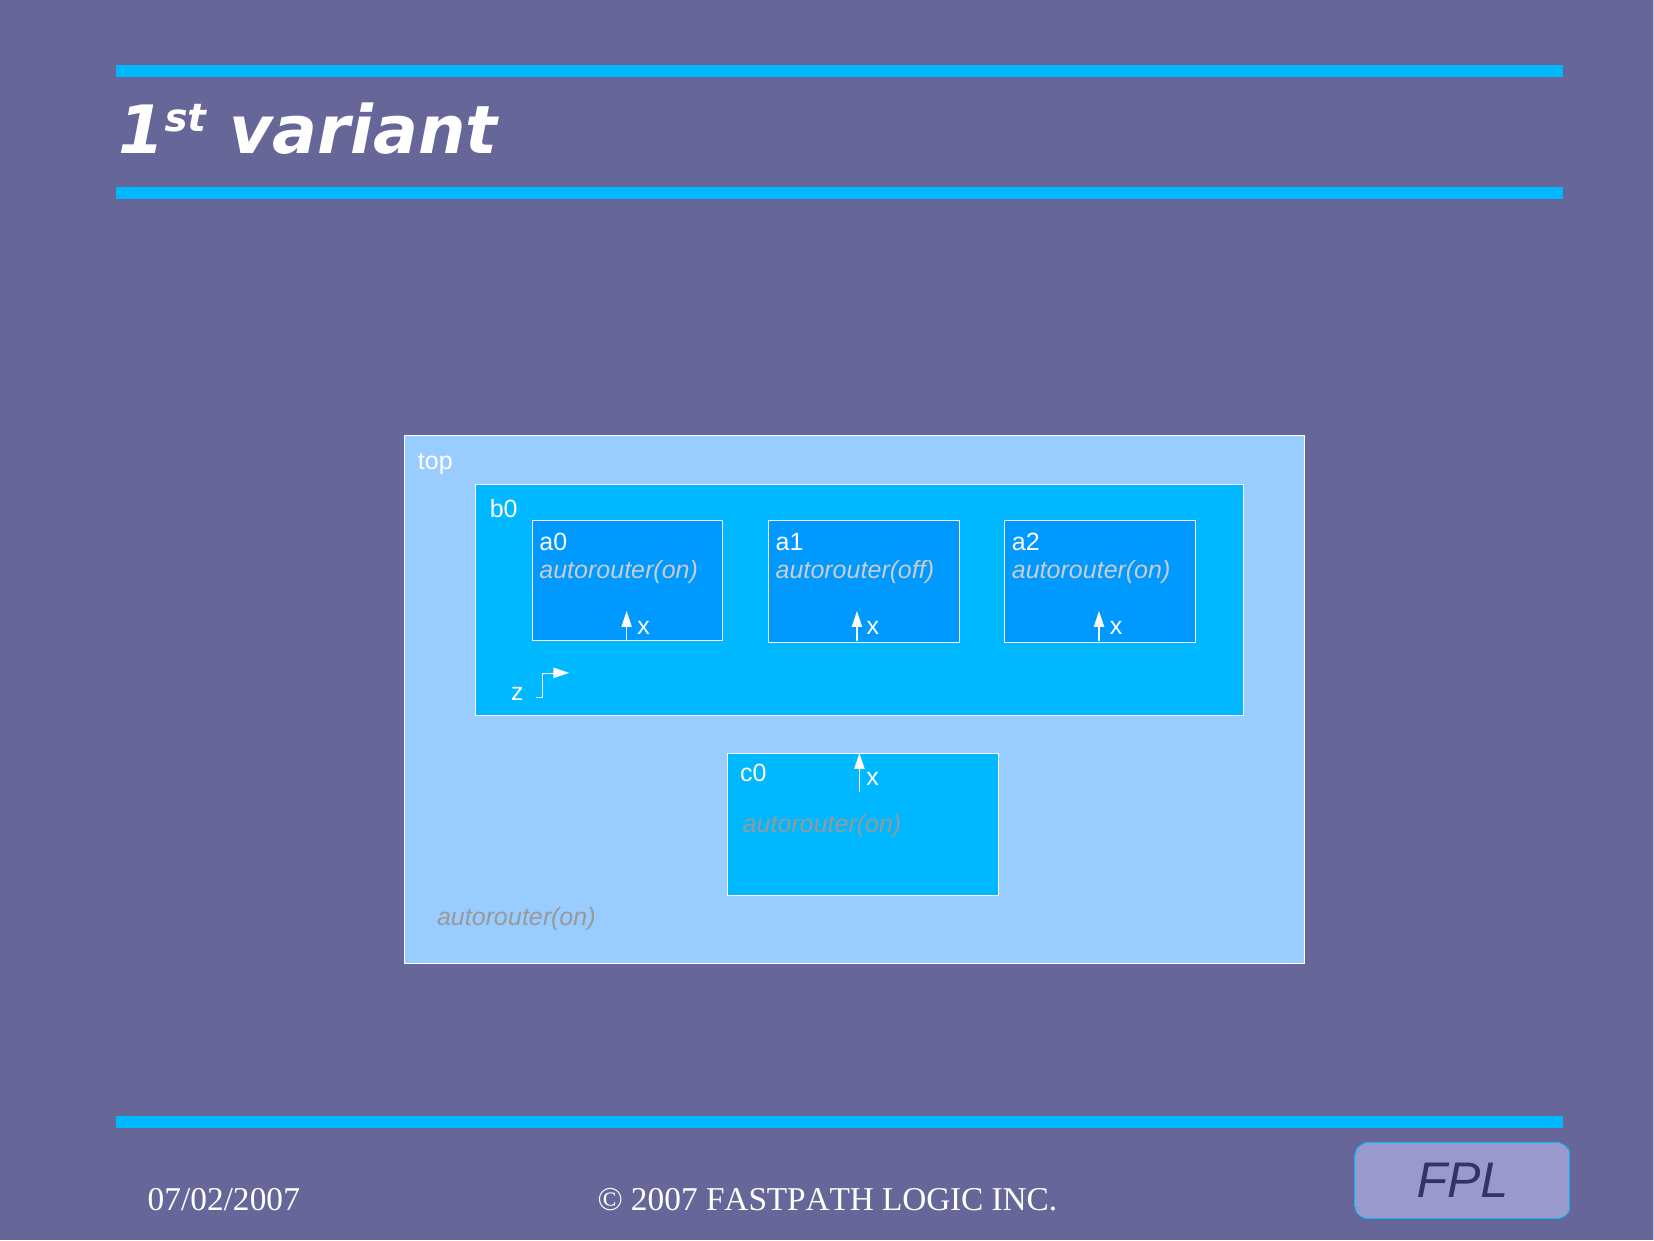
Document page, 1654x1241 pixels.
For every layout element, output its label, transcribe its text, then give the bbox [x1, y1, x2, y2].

text_box z [496, 670, 538, 723]
text_box top [403, 439, 485, 492]
text_box x [851, 755, 893, 808]
text_box a1 autorouter(off) x [760, 520, 979, 685]
title 1st variant [118, 41, 1531, 219]
text_box a2 autorouter(on) x [997, 520, 1218, 685]
text_box [538, 685, 542, 697]
text_box autorouter(on) [727, 753, 999, 896]
text_box autorouter(on) [422, 895, 611, 948]
text_box [404, 435, 1305, 964]
text_box a0 autorouter(on) x [524, 520, 740, 685]
text_box b0 [475, 487, 540, 540]
text_box c0 [725, 751, 790, 804]
